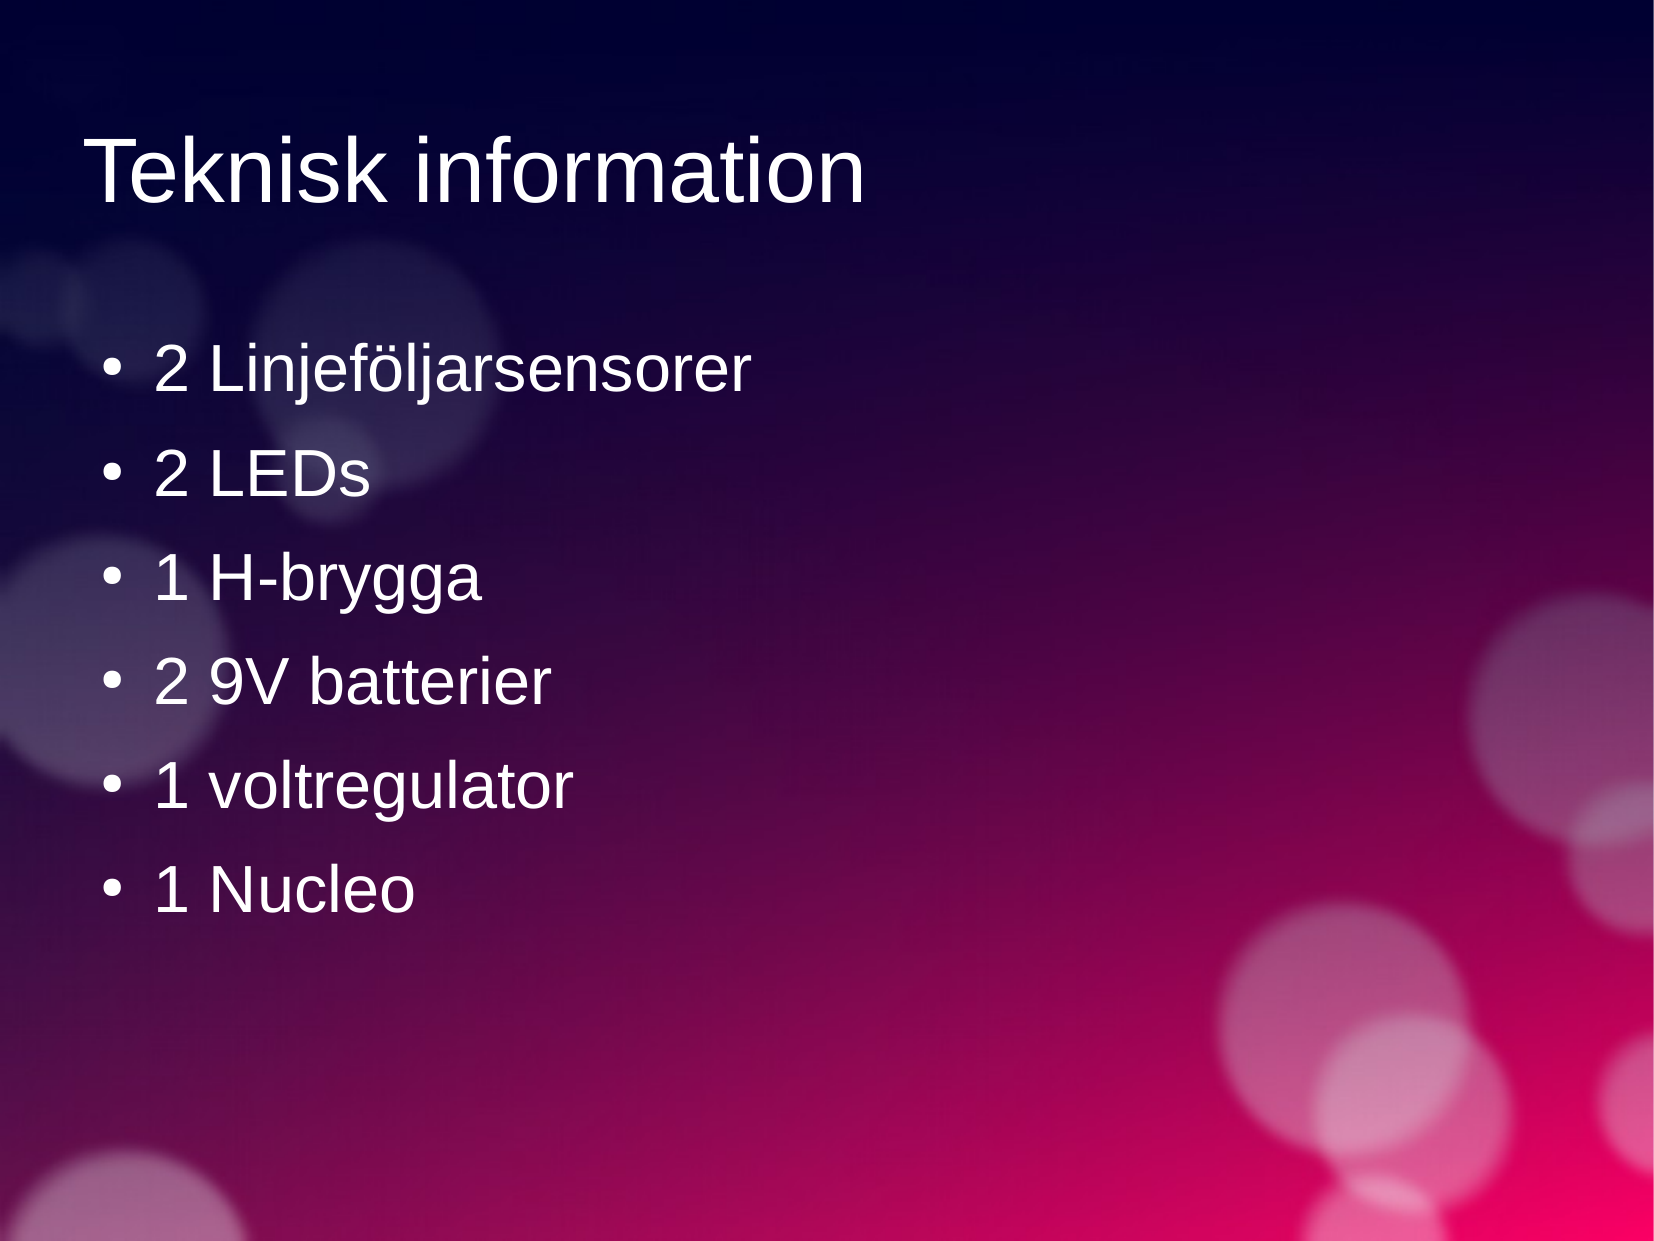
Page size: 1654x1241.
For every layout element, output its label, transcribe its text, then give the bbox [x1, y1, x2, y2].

title Teknisk information [82, 66, 1571, 275]
list 2 Linjeföljarsensorer 2 LEDs 1 H-brygga 2 9V batterier 1 voltregulator 1 Nucleo [82, 331, 1571, 1099]
picture [0, 0, 1654, 1241]
